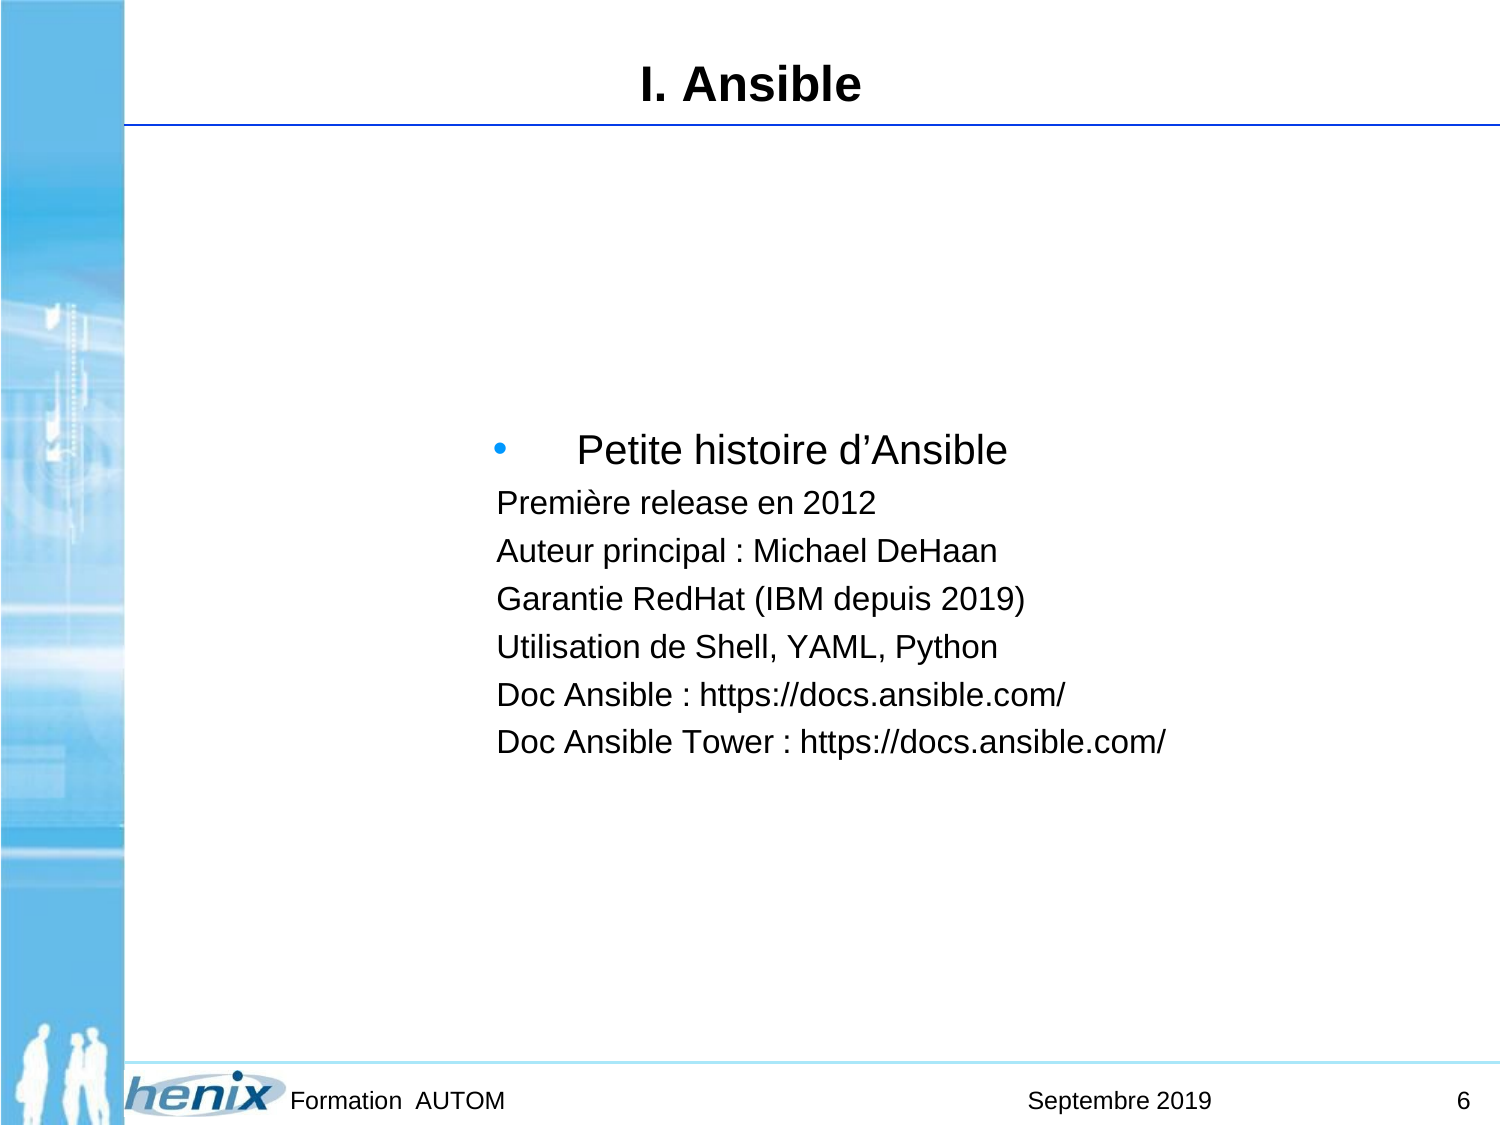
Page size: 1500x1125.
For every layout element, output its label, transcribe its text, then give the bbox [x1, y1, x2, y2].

text_box Septembre 2019 [1025, 1084, 1288, 1115]
text_box I. Ansible [138, 50, 1363, 112]
text_box Formation AUTOM [288, 1084, 507, 1115]
text_box [123, 1070, 287, 1117]
text_box Petite histoire d’Ansible Première release en 2012 Auteur principal : Michael DeHaan Garantie RedHat (IBM depuis 2019) Utilisation de Shell, YAML, Python Doc Ansible : https://docs.ansible.com/ Doc Ansible Tower : https://docs.ansible.com/ [366, 357, 1407, 892]
picture [0, 0, 126, 1125]
text_box <numéro> [1452, 1084, 1490, 1115]
